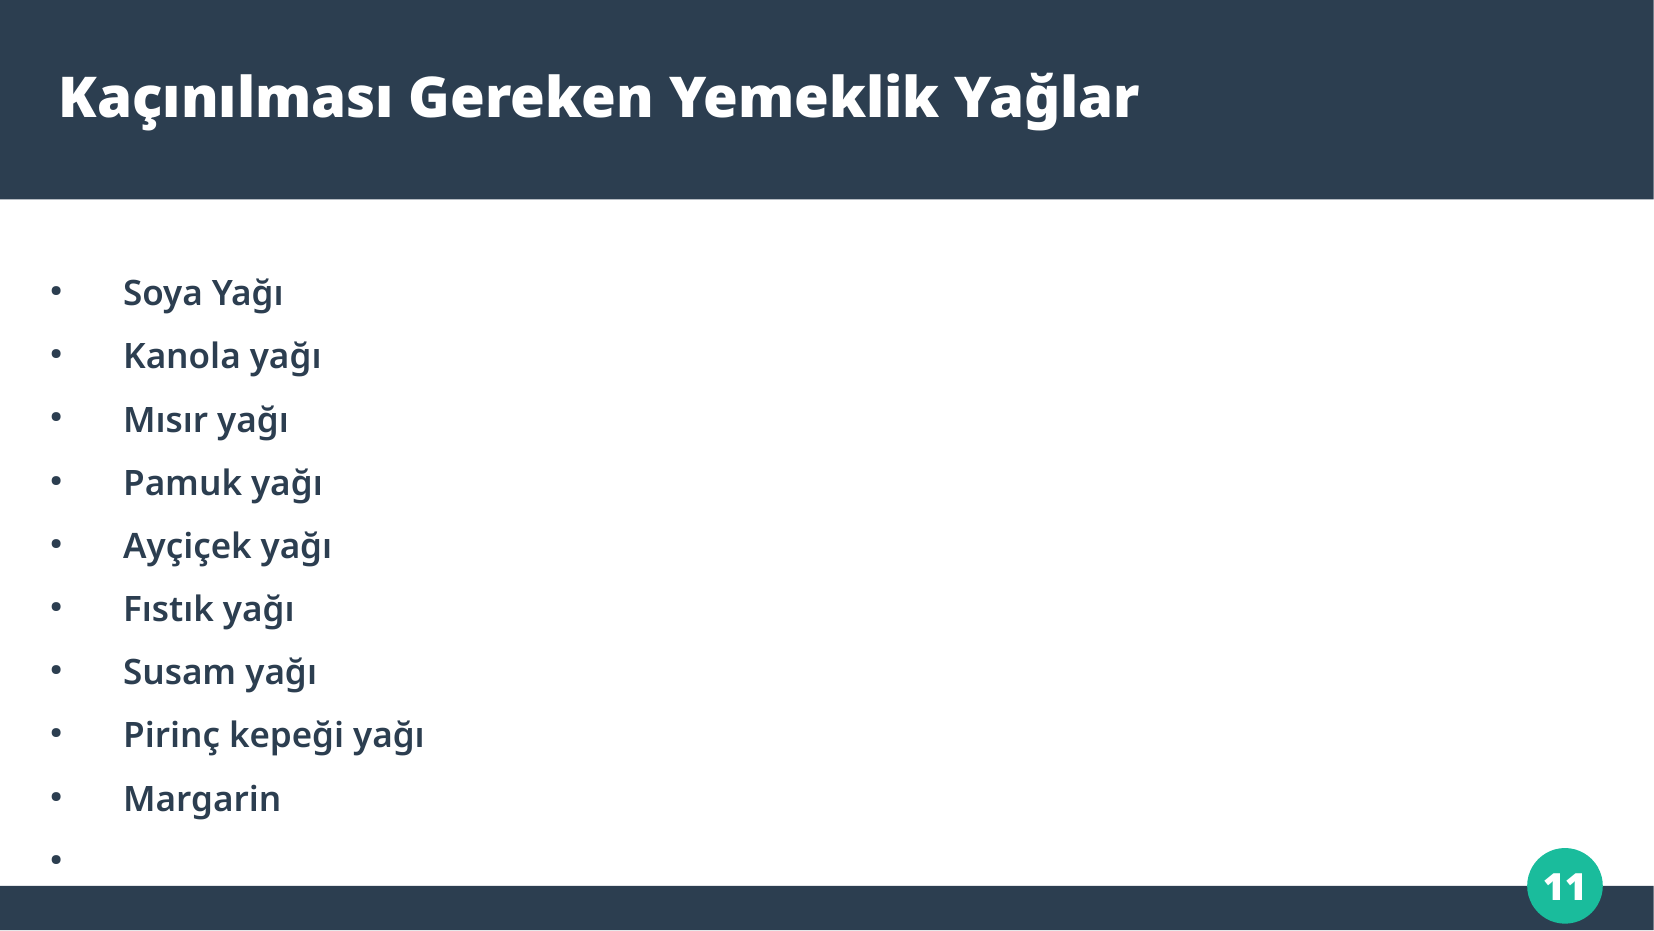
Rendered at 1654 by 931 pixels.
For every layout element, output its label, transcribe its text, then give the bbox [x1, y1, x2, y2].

list Soya Yağı Kanola yağı Mısır yağı Pamuk yağı Ayçiçek yağı Fıstık yağı Susam yağı Pirinç kepeği yağı Margarin [37, 204, 1573, 826]
title Kaçınılması Gereken Yemeklik Yağlar [59, 37, 1595, 155]
